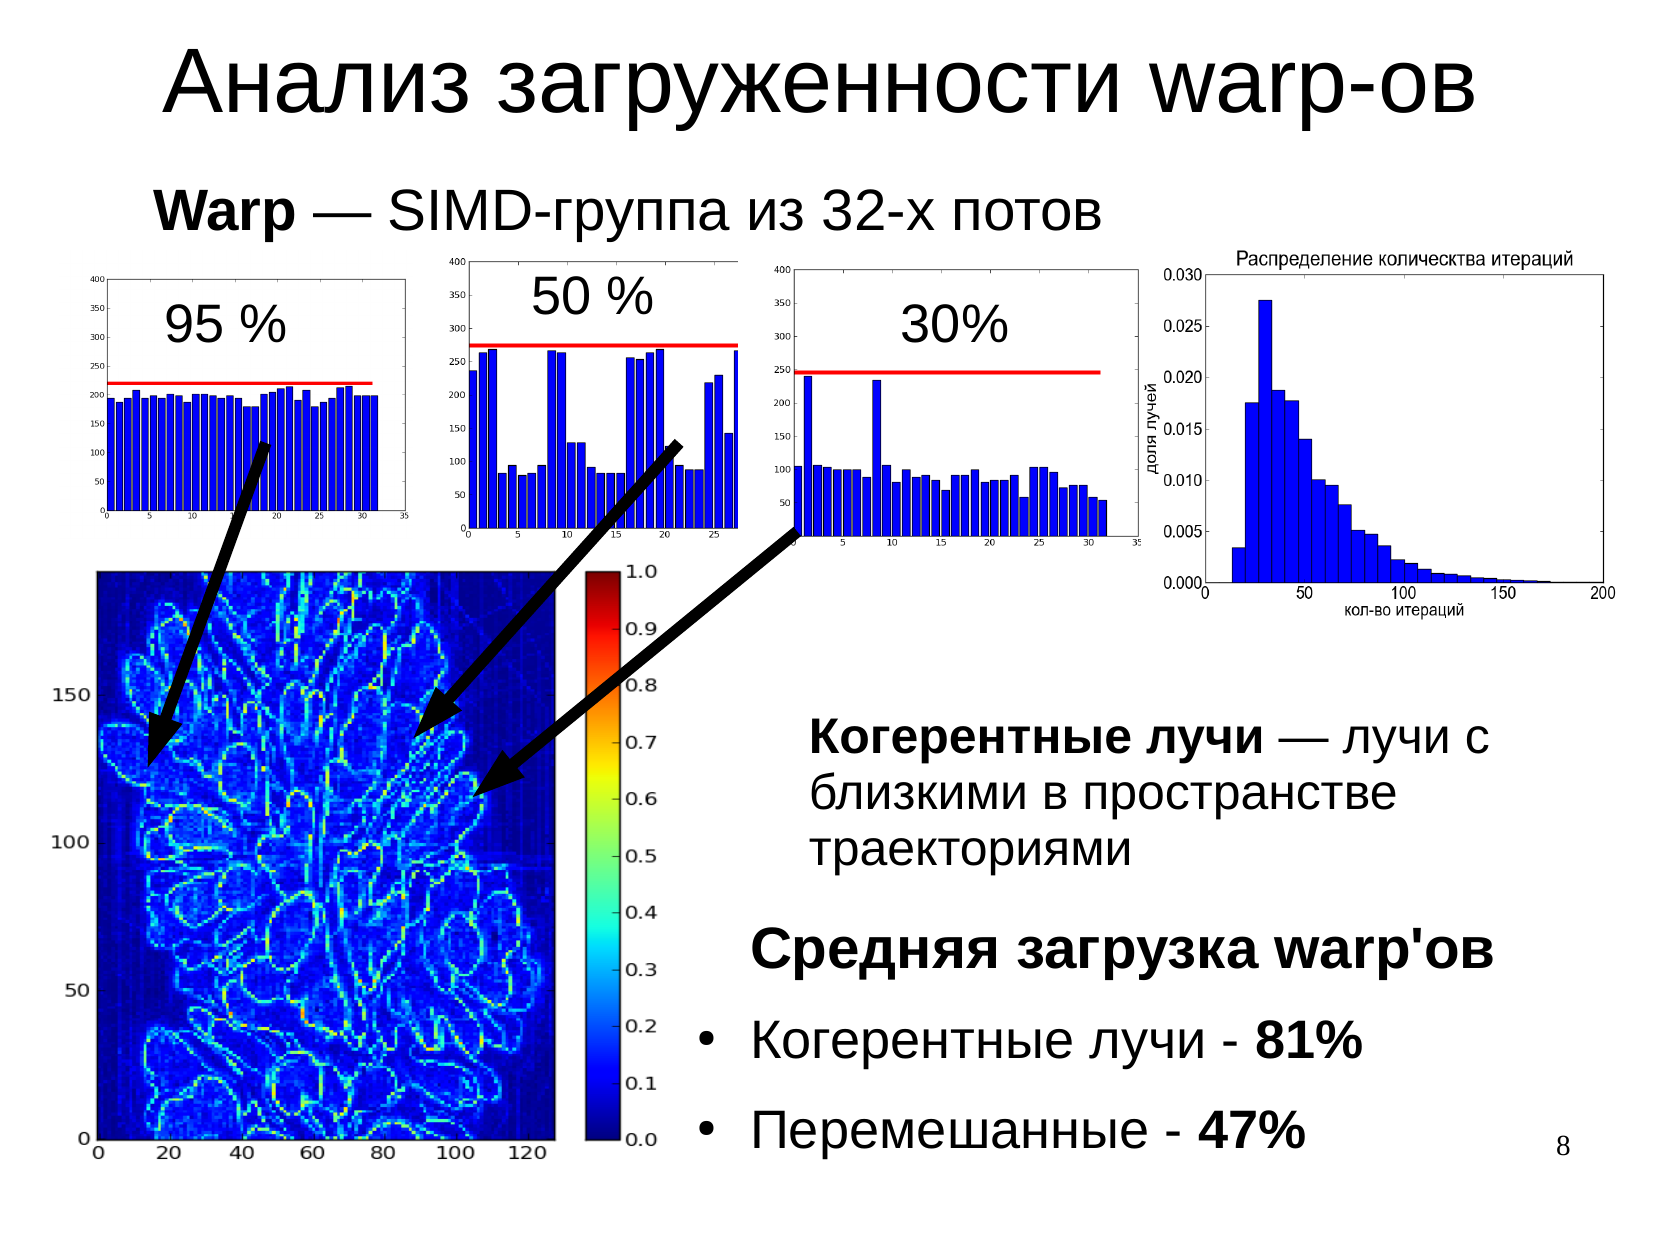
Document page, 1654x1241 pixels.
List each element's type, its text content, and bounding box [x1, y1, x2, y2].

text_box Когерентные лучи — лучи с близкими в пространстве траекториями [738, 708, 1565, 886]
text_box Средняя загрузка warp'ов Когерентные лучи - 81% Перемешанные - 47% [679, 1094, 1565, 1166]
text_box 95 % [164, 293, 296, 355]
picture [29, 250, 711, 1211]
picture [1571, 236, 1654, 621]
list Warp — SIMD-группа из 32-х потов [82, 177, 1571, 1094]
text_box 50 % [531, 265, 685, 327]
text_box 30% [885, 293, 1040, 355]
title Анализ загруженности warp-ов [76, 29, 1565, 133]
